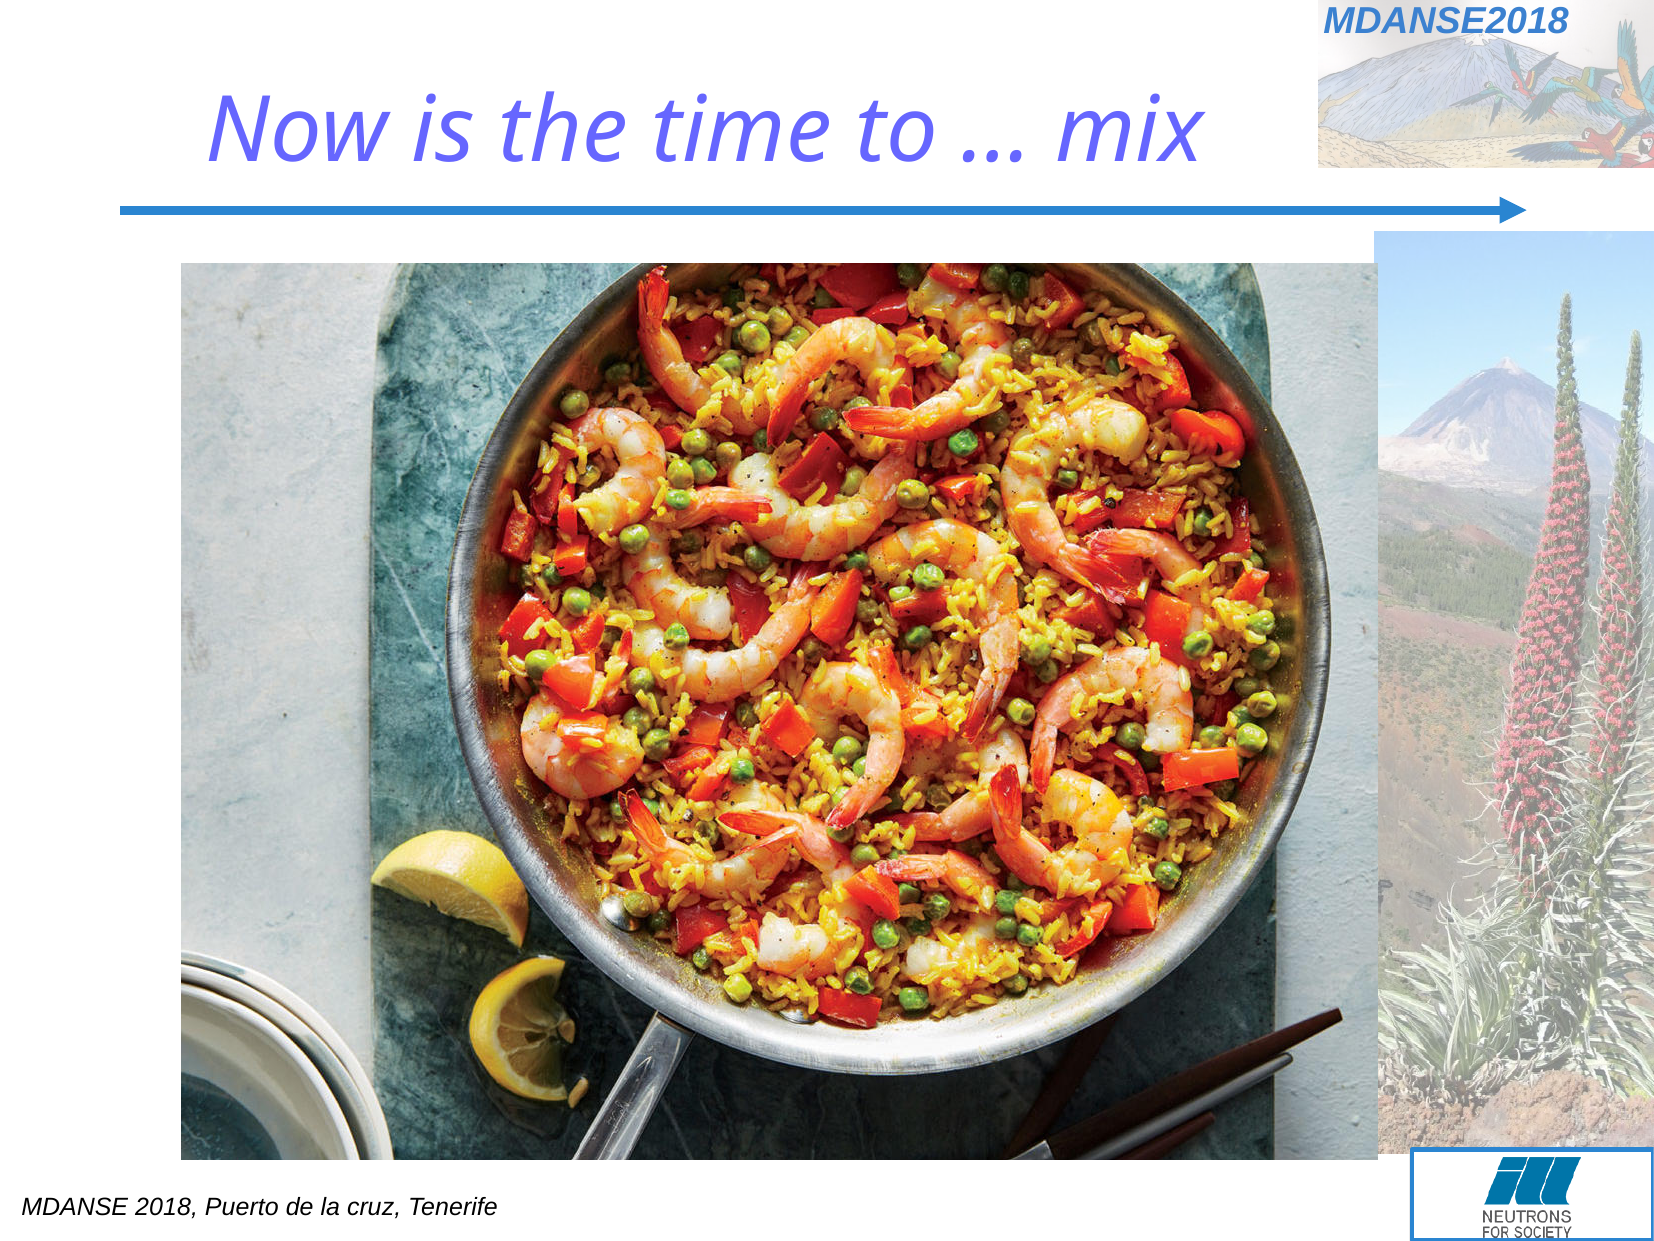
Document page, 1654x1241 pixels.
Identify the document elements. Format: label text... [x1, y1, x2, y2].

title Now is the time to … mix [82, 49, 1328, 203]
picture [1479, 1153, 1583, 1241]
picture [181, 263, 1378, 1160]
